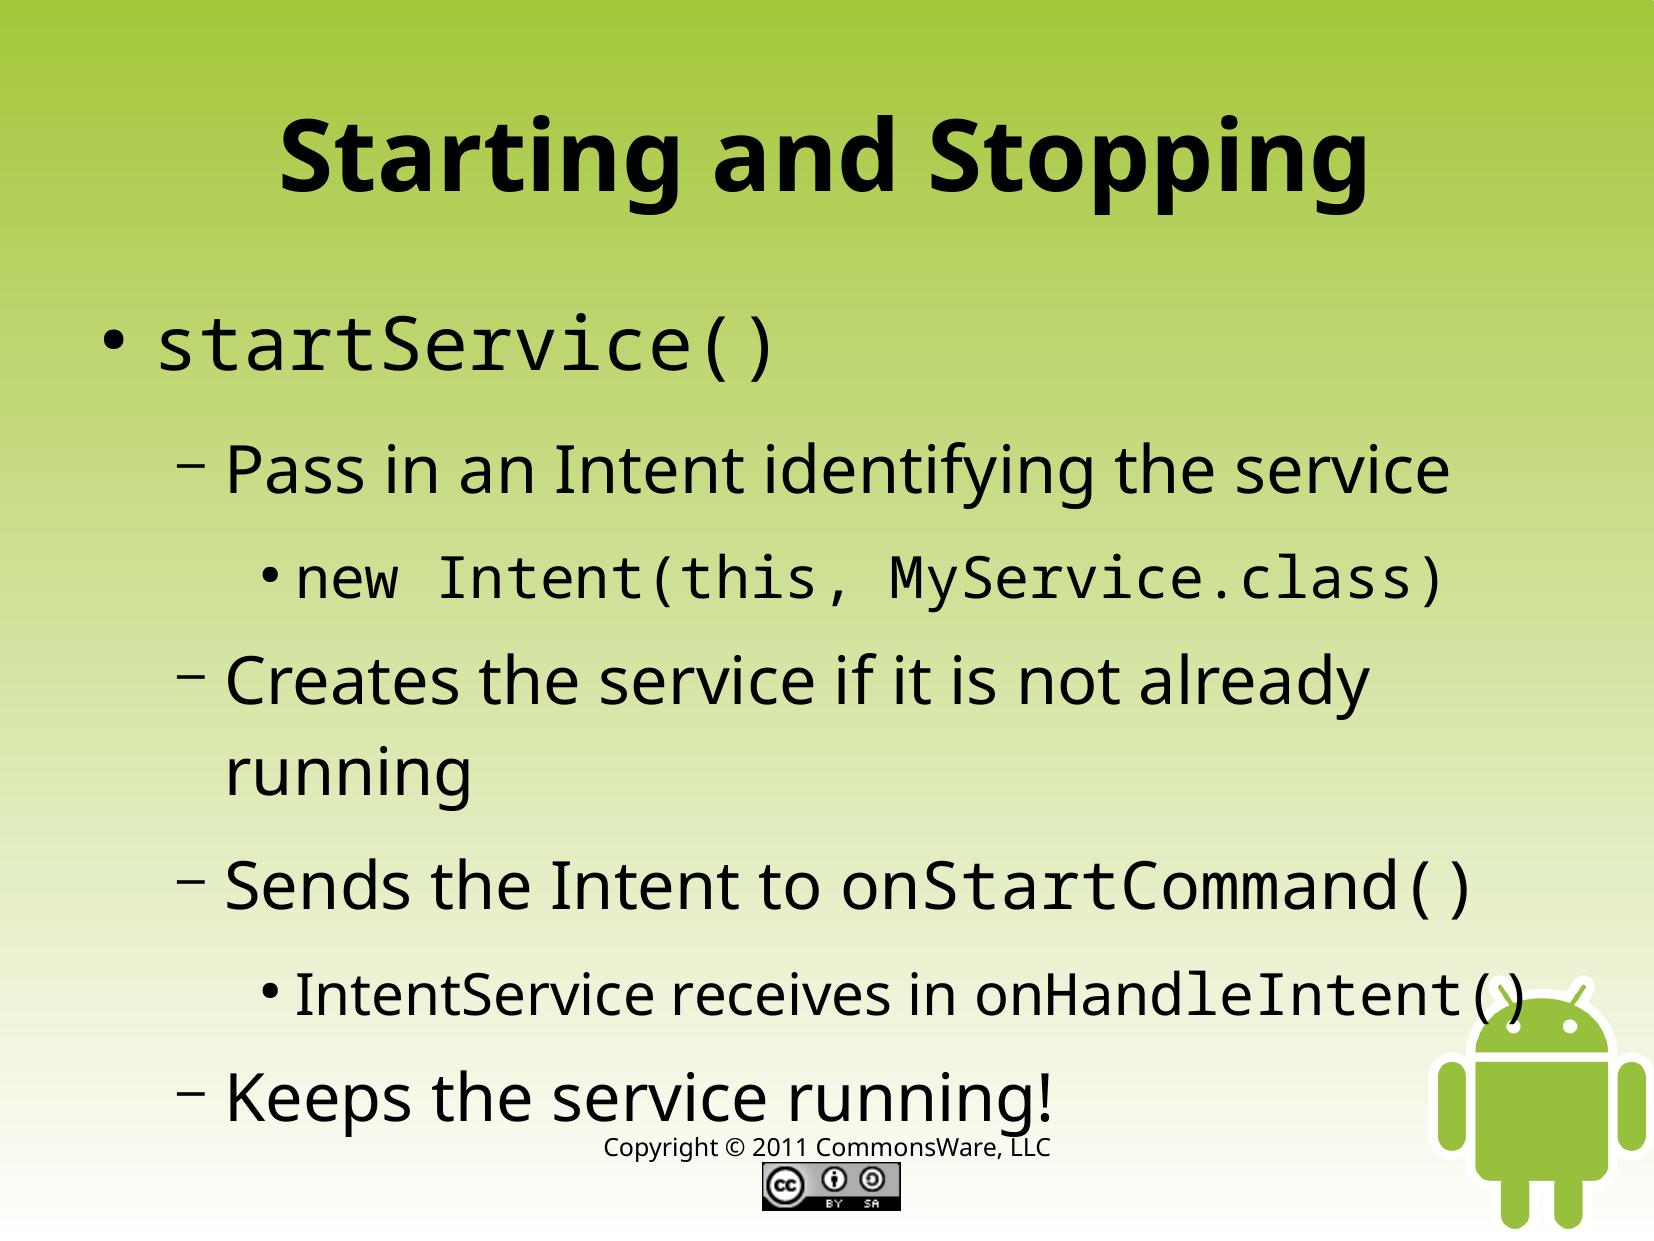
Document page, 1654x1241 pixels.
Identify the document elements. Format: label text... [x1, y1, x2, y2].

picture [762, 1162, 901, 1211]
list startService() Pass in an Intent identifying the service new Intent(this, MyService.class) Creates the service if it is not already running Sends the Intent to onStartCommand() IntentService receives in onHandleIntent() Keeps the service running! [82, 290, 1571, 1109]
title Starting and Stopping [82, 49, 1571, 257]
picture [1428, 975, 1654, 1238]
